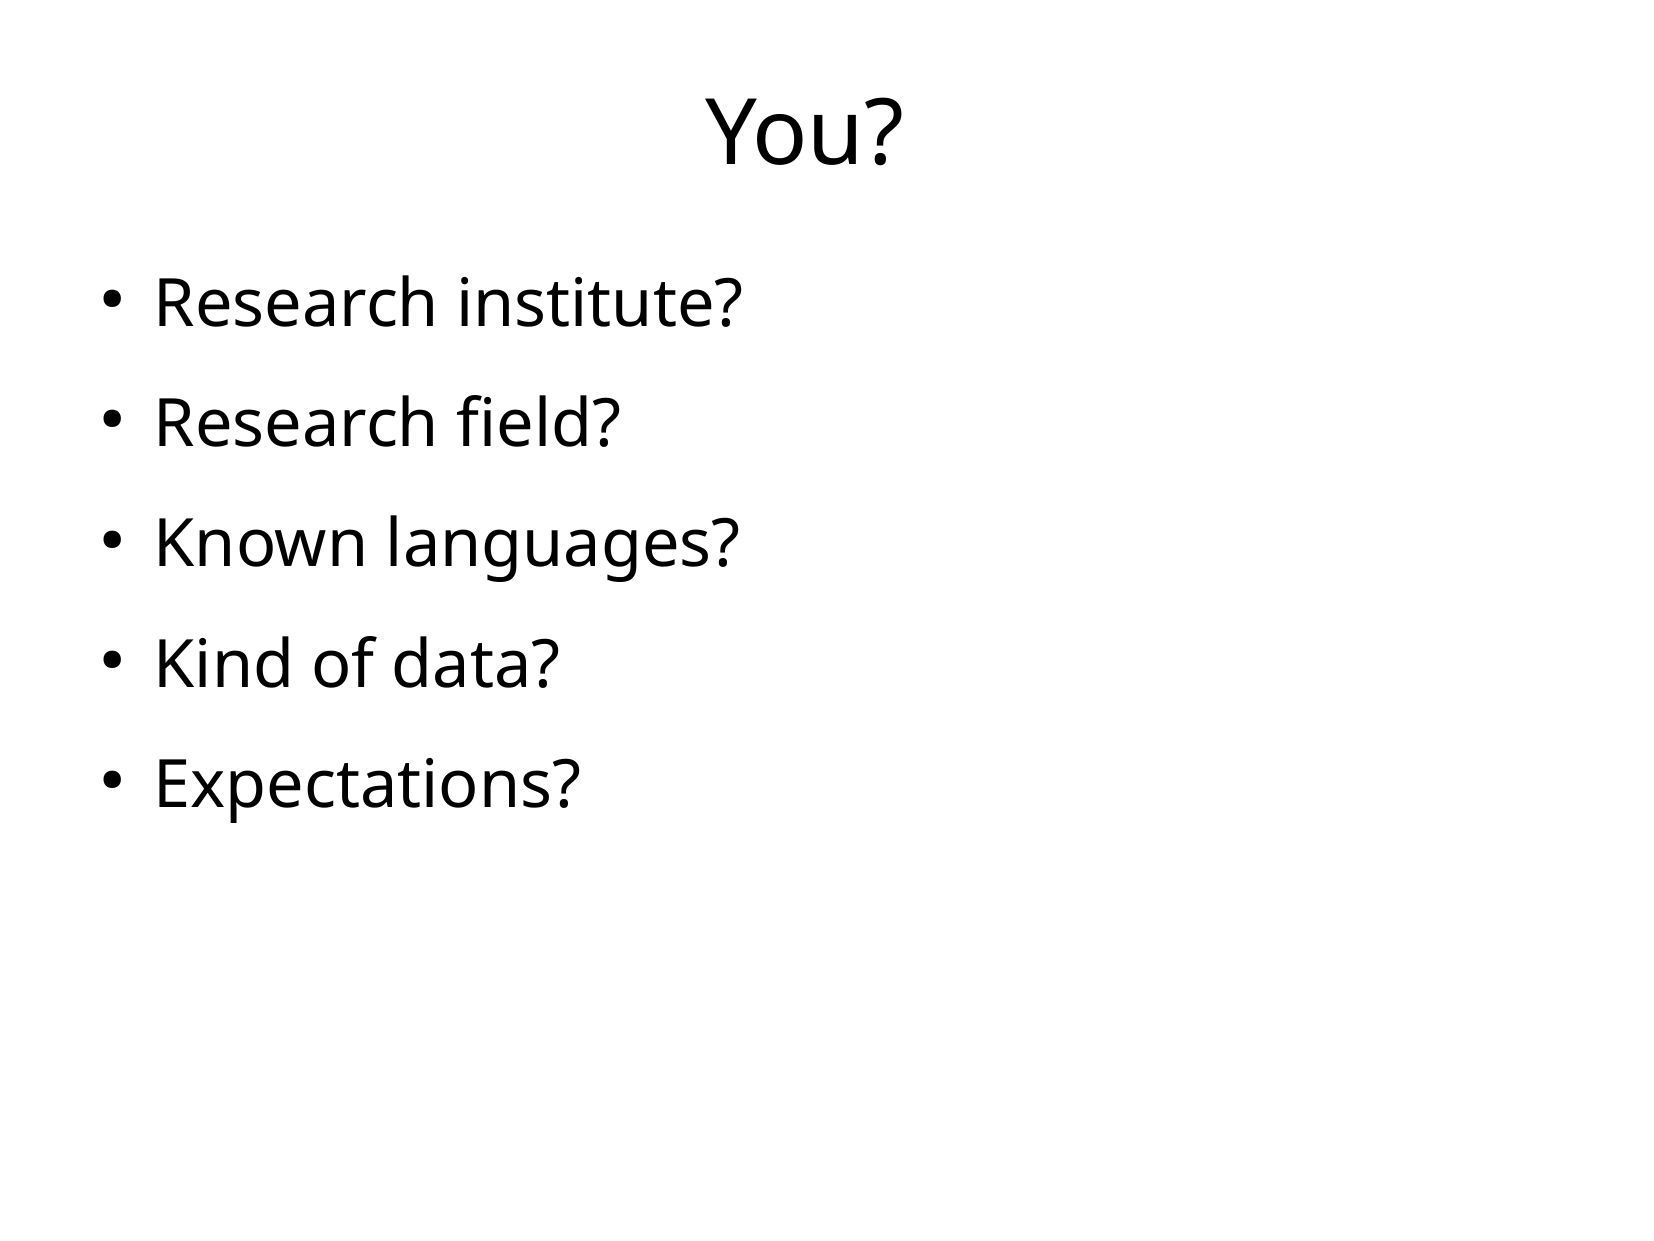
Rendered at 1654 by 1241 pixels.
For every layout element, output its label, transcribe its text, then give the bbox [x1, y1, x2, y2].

list Research institute? Research field? Known languages? Kind of data? Expectations? [82, 255, 1538, 975]
title You? [79, 25, 1531, 233]
